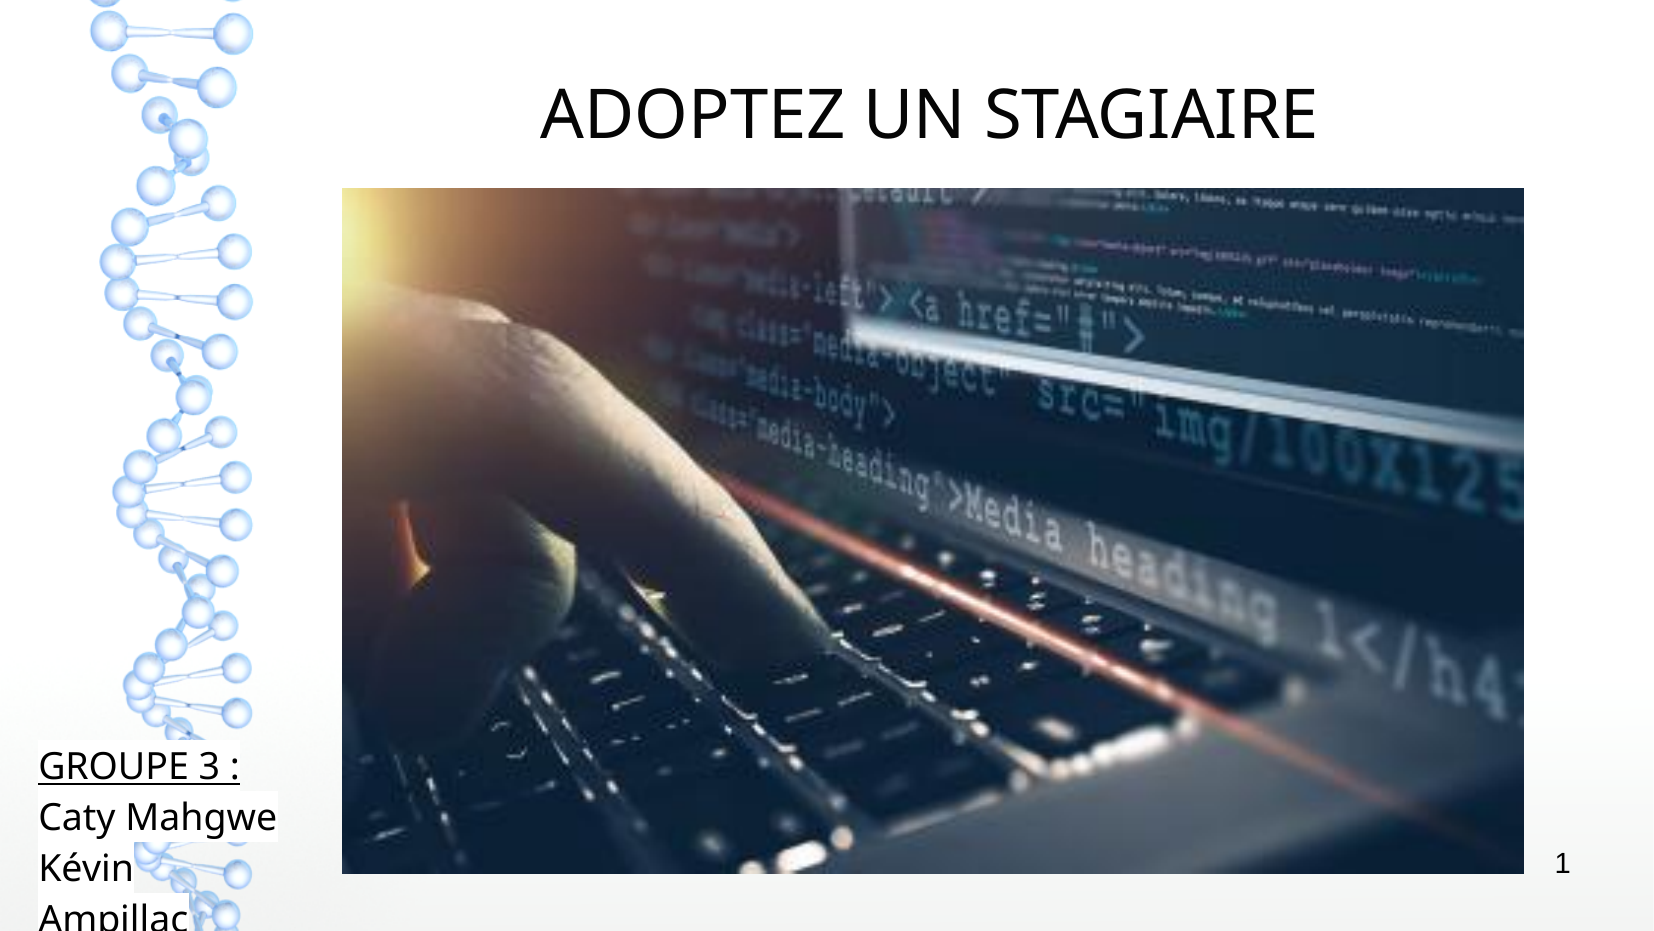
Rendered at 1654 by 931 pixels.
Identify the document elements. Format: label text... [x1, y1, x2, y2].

text_box GROUPE 3 : Caty Mahgwe Kévin Ampillac Laurent Glotin [23, 732, 308, 931]
title ADOPTEZ UN STAGIAIRE [265, 35, 1595, 189]
picture [0, 0, 1654, 931]
